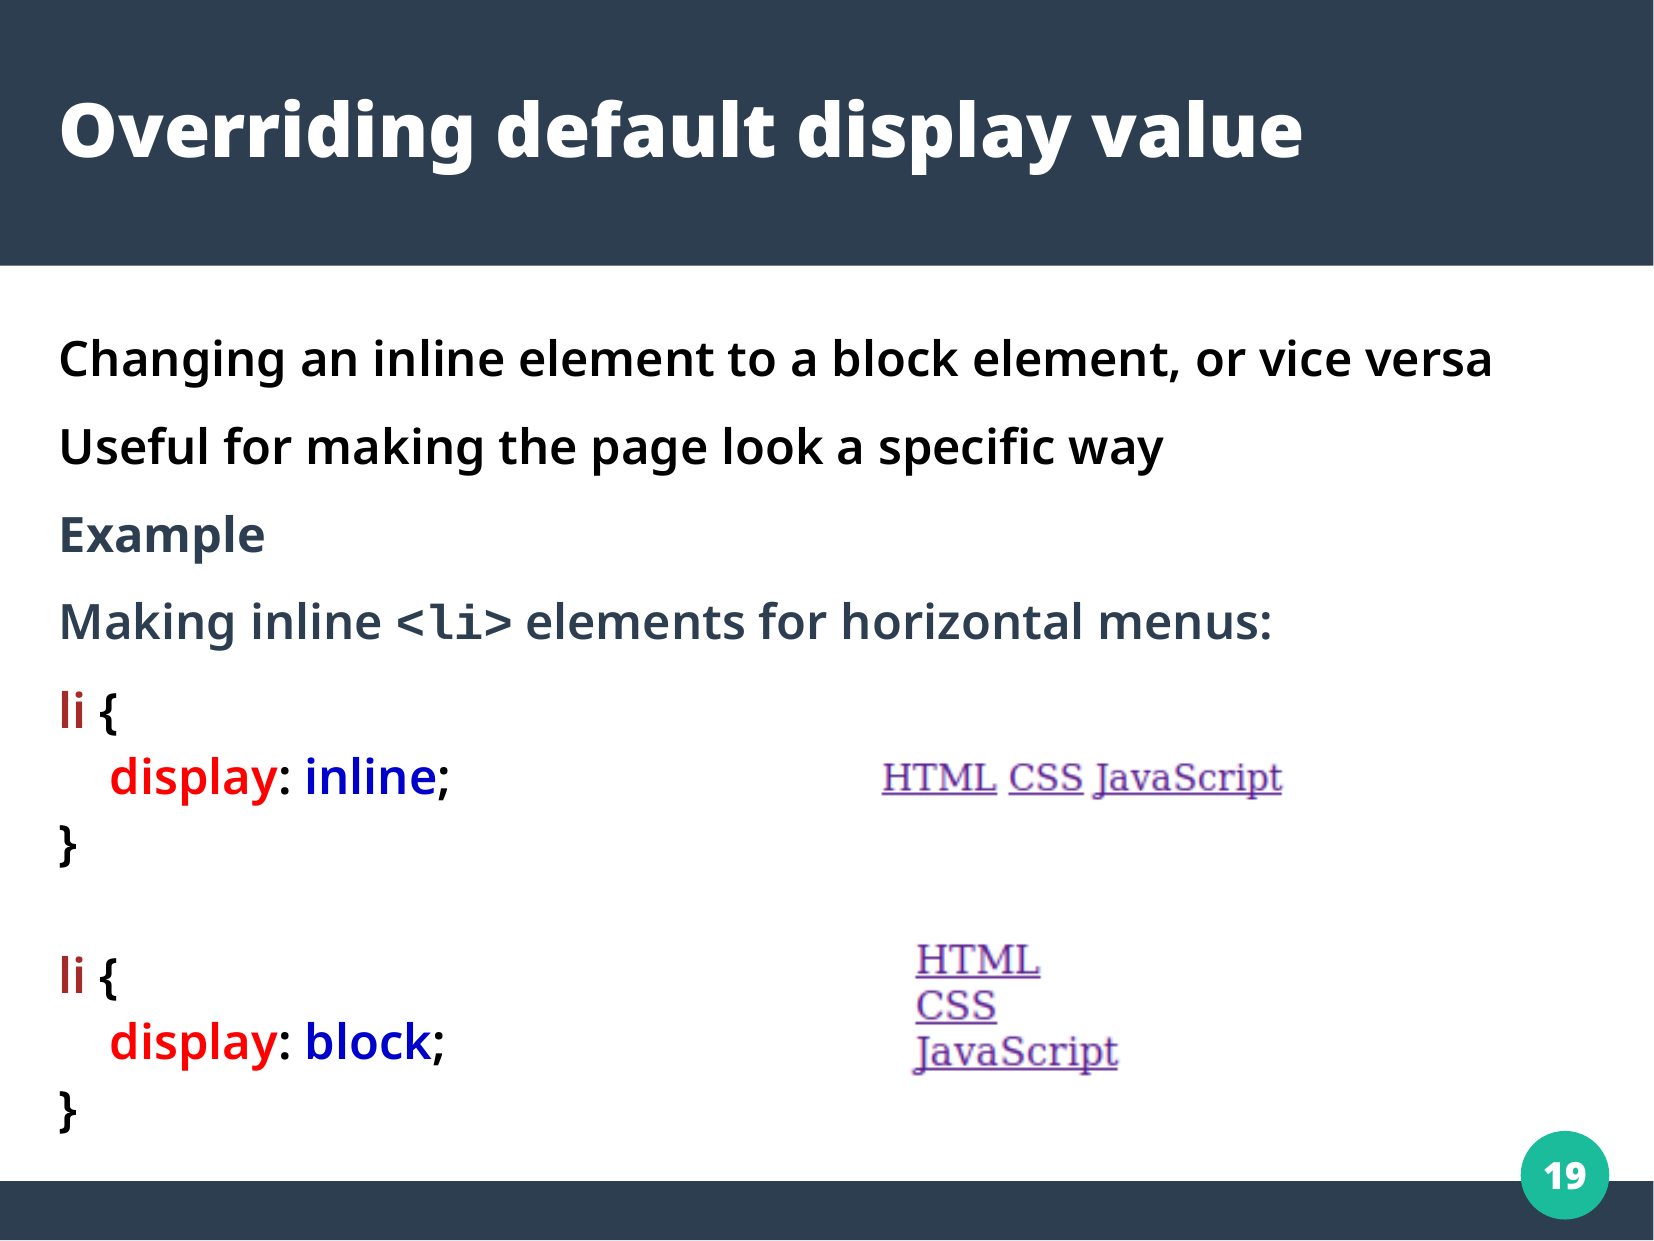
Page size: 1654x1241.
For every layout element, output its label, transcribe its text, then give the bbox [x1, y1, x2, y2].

picture [856, 909, 1152, 1100]
list Changing an inline element to a block element, or vice versa Useful for making the page look a specific way Example Making inline <li> elements for horizontal menus: li { display: inline; } li { display: block; } [59, 324, 1595, 1152]
title Overriding default display value [59, 49, 1595, 207]
picture [809, 726, 1338, 827]
